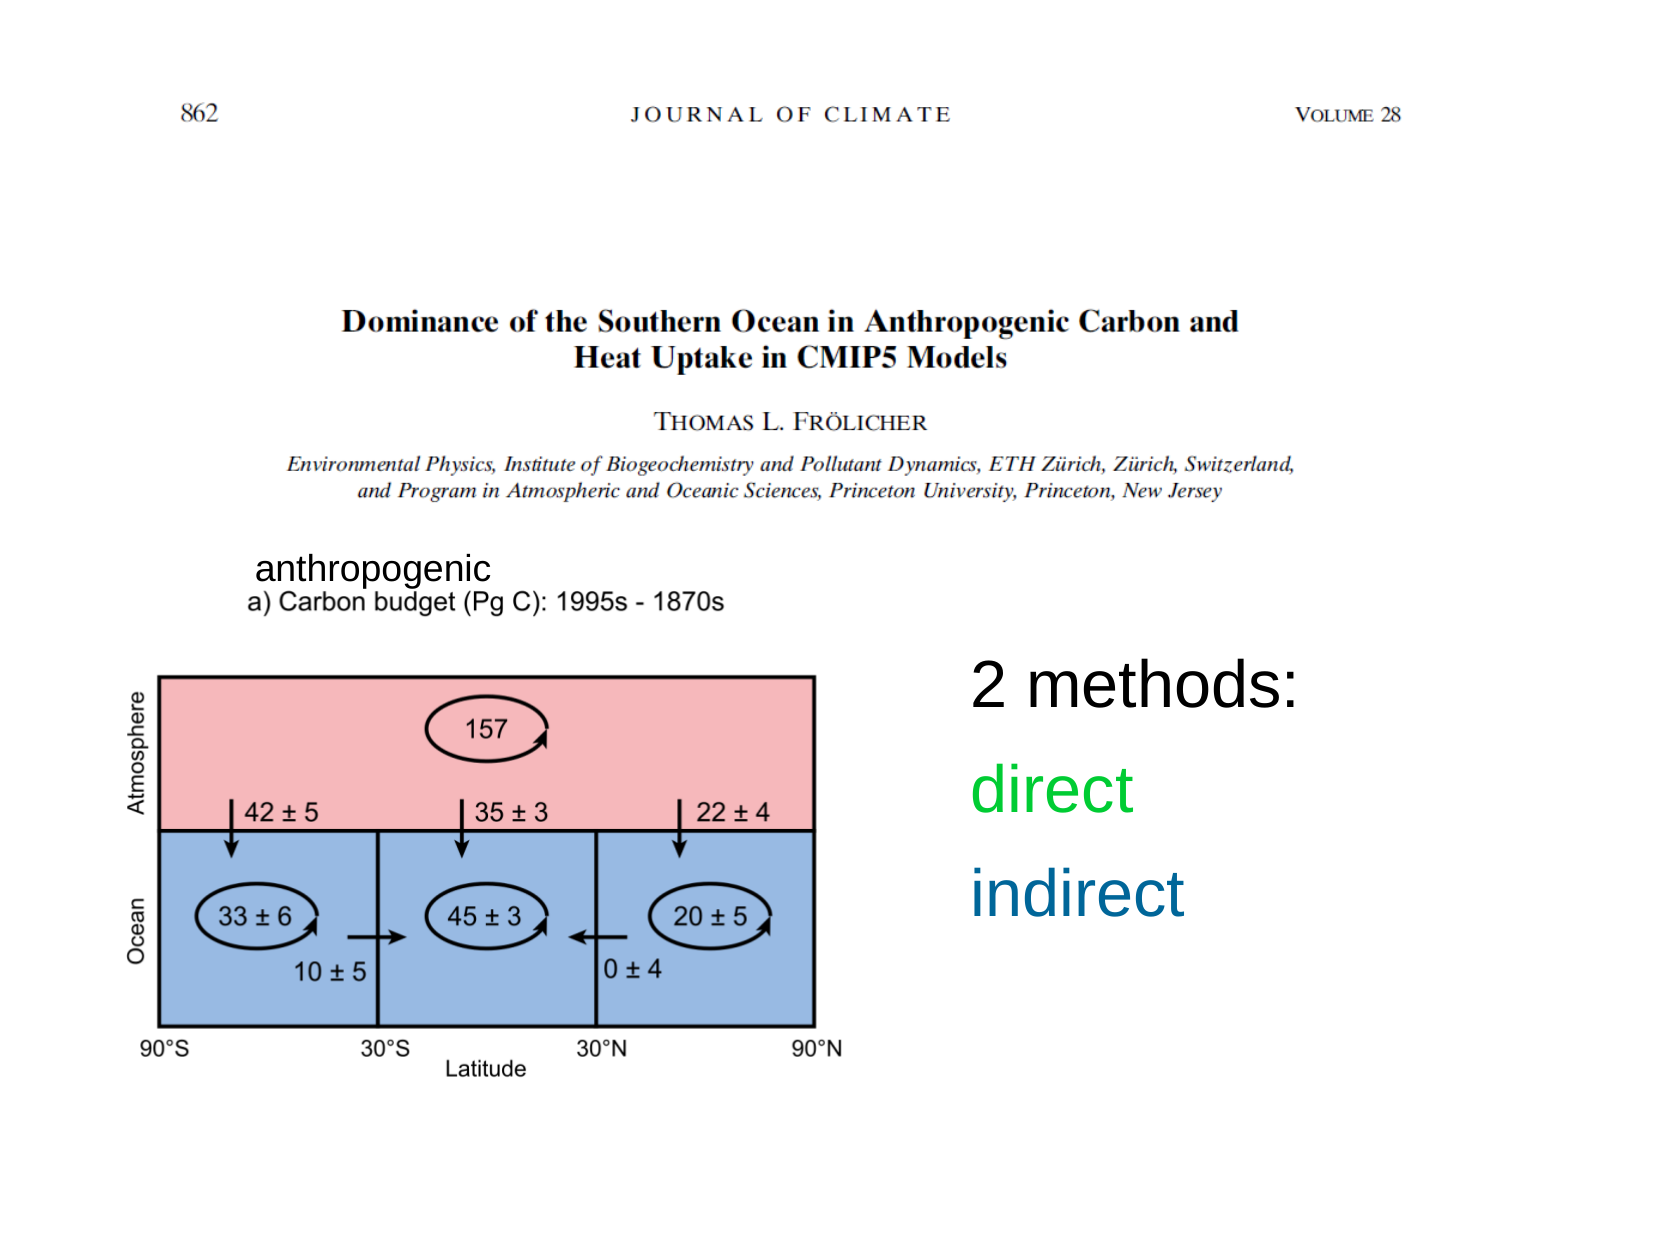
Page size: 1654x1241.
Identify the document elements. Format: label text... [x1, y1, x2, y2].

list 2 methods: direct indirect [900, 647, 1571, 1126]
text_box anthropogenic [240, 540, 811, 597]
picture [165, 82, 1447, 513]
picture [30, 554, 946, 1119]
